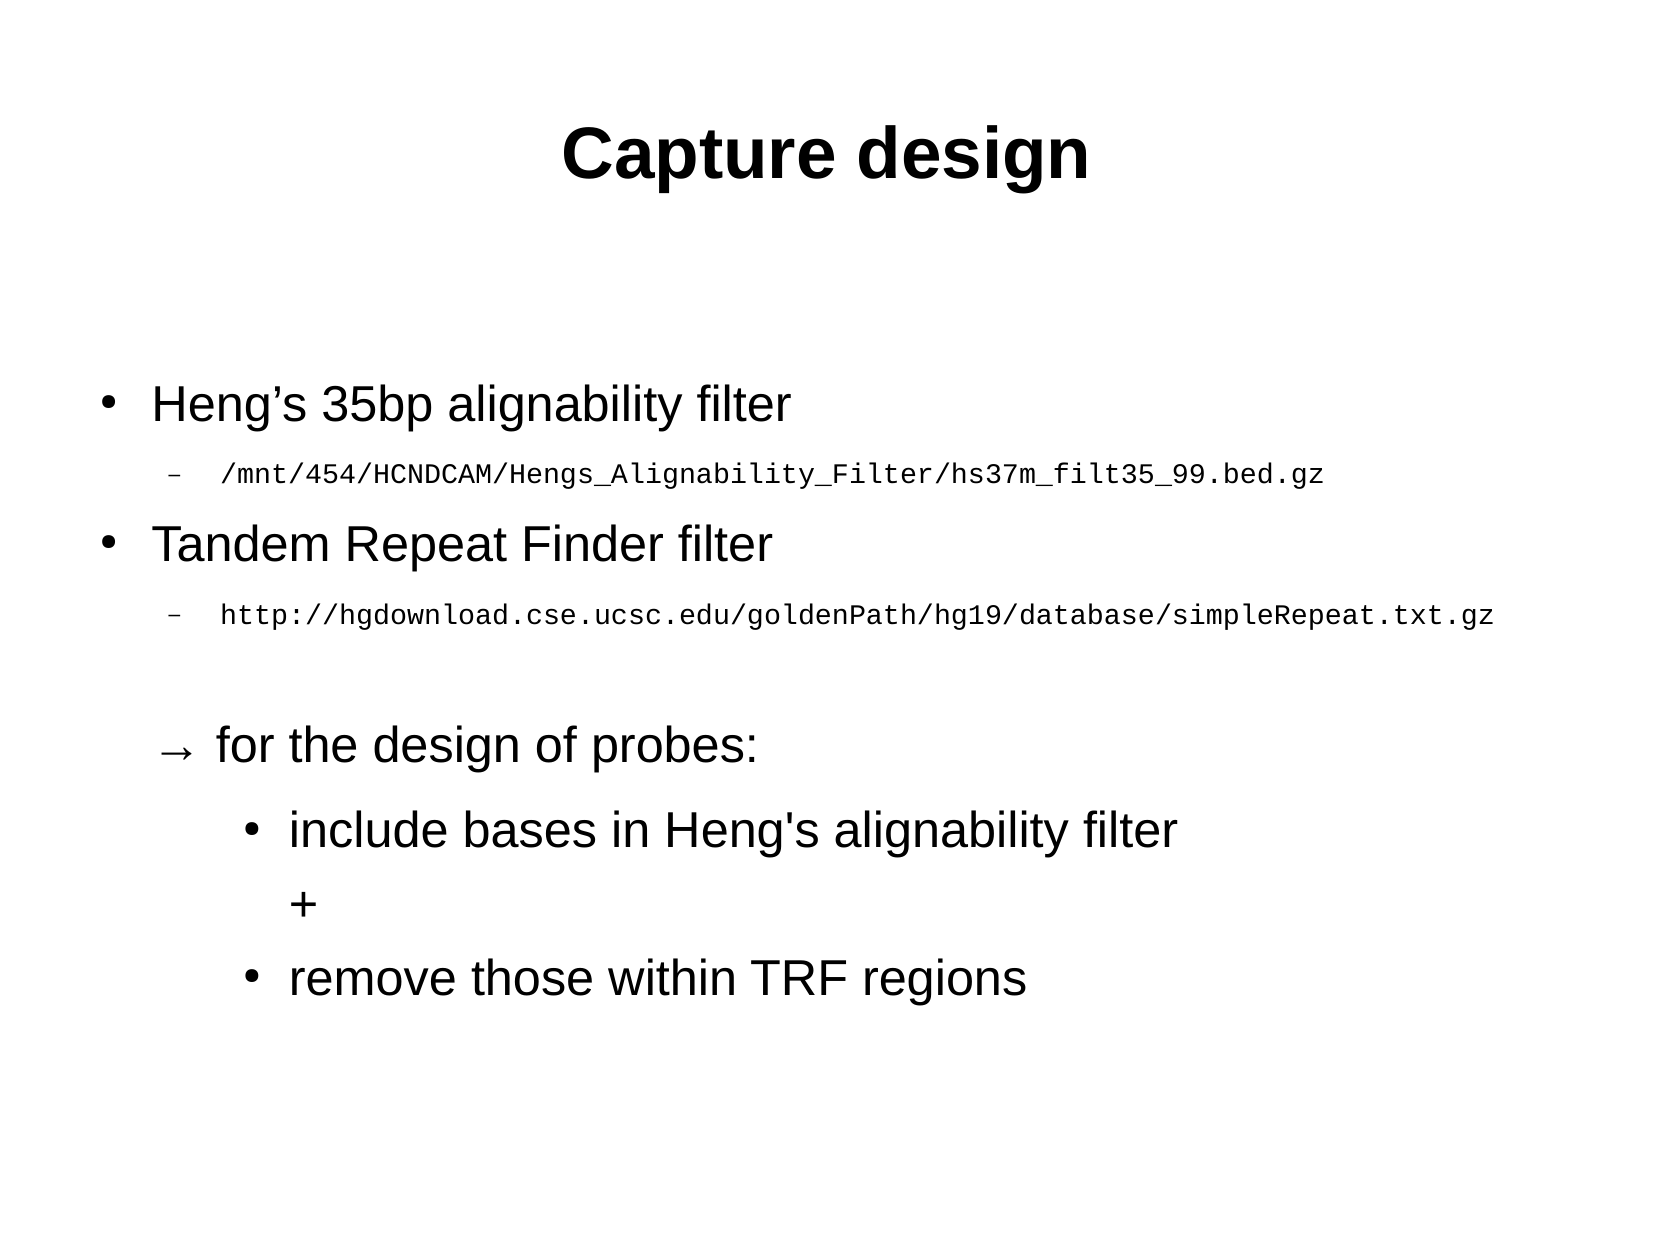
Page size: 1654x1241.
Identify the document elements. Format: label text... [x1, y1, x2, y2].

title Capture design [82, 49, 1571, 257]
list Heng’s 35bp alignability filter /mnt/454/HCNDCAM/Hengs_Alignability_Filter/hs37m_filt35_99.bed.gz Tandem Repeat Finder filter http://hgdownload.cse.ucsc.edu/goldenPath/hg19/database/simpleRepeat.txt.gz → for the design of probes: include bases in Heng's alignability filter + remove those within TRF regions [82, 290, 1571, 1010]
